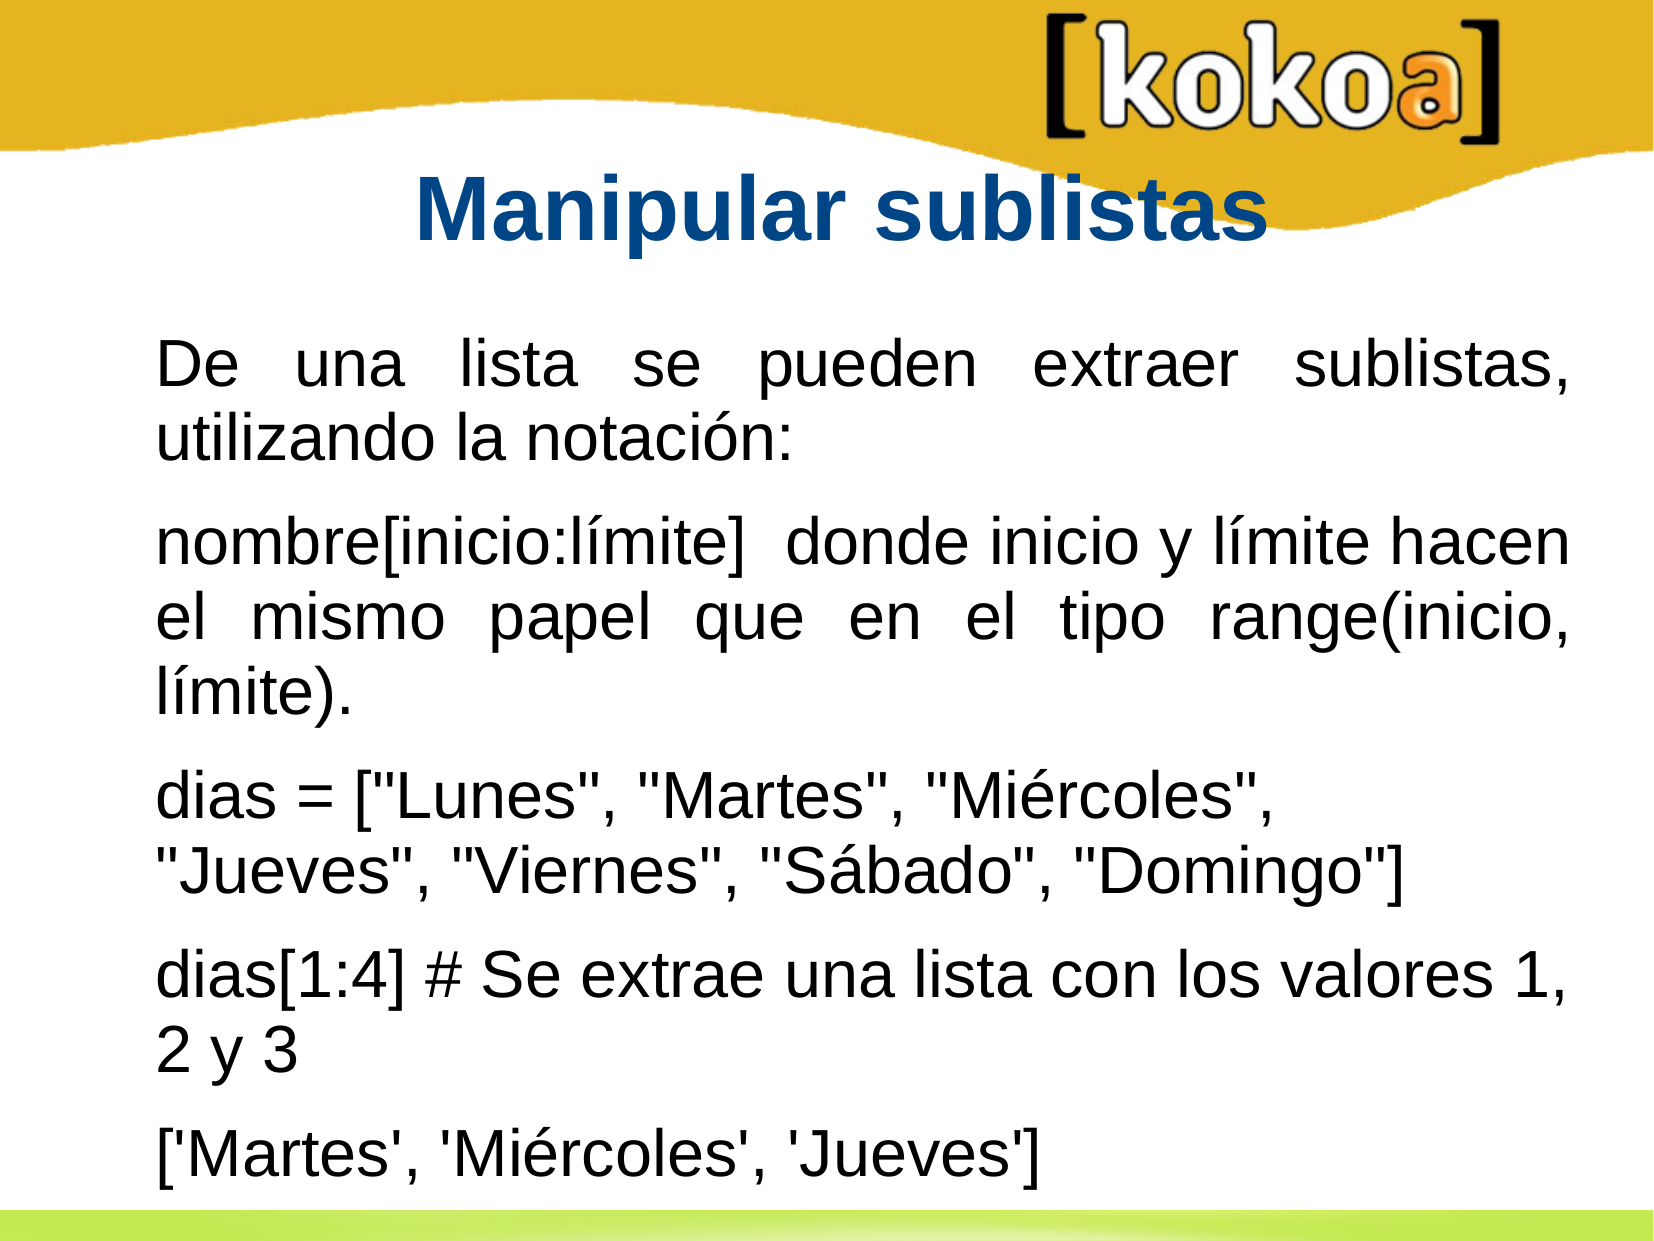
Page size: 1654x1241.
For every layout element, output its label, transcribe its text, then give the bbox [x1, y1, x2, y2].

title Manipular sublistas [82, 105, 1571, 313]
list De una lista se pueden extraer sublistas, utilizando la notación: nombre[inicio:límite] donde inicio y límite hacen el mismo papel que en el tipo range(inicio, límite). dias = ["Lunes", "Martes", "Miércoles", "Jueves", "Viernes", "Sábado", "Domingo"] dias[1:4] # Se extrae una lista con los valores 1, 2 y 3 ['Martes', 'Miércoles', 'Jueves'] [84, 325, 1573, 1192]
picture [0, 0, 1654, 488]
picture [0, 1210, 1654, 1241]
